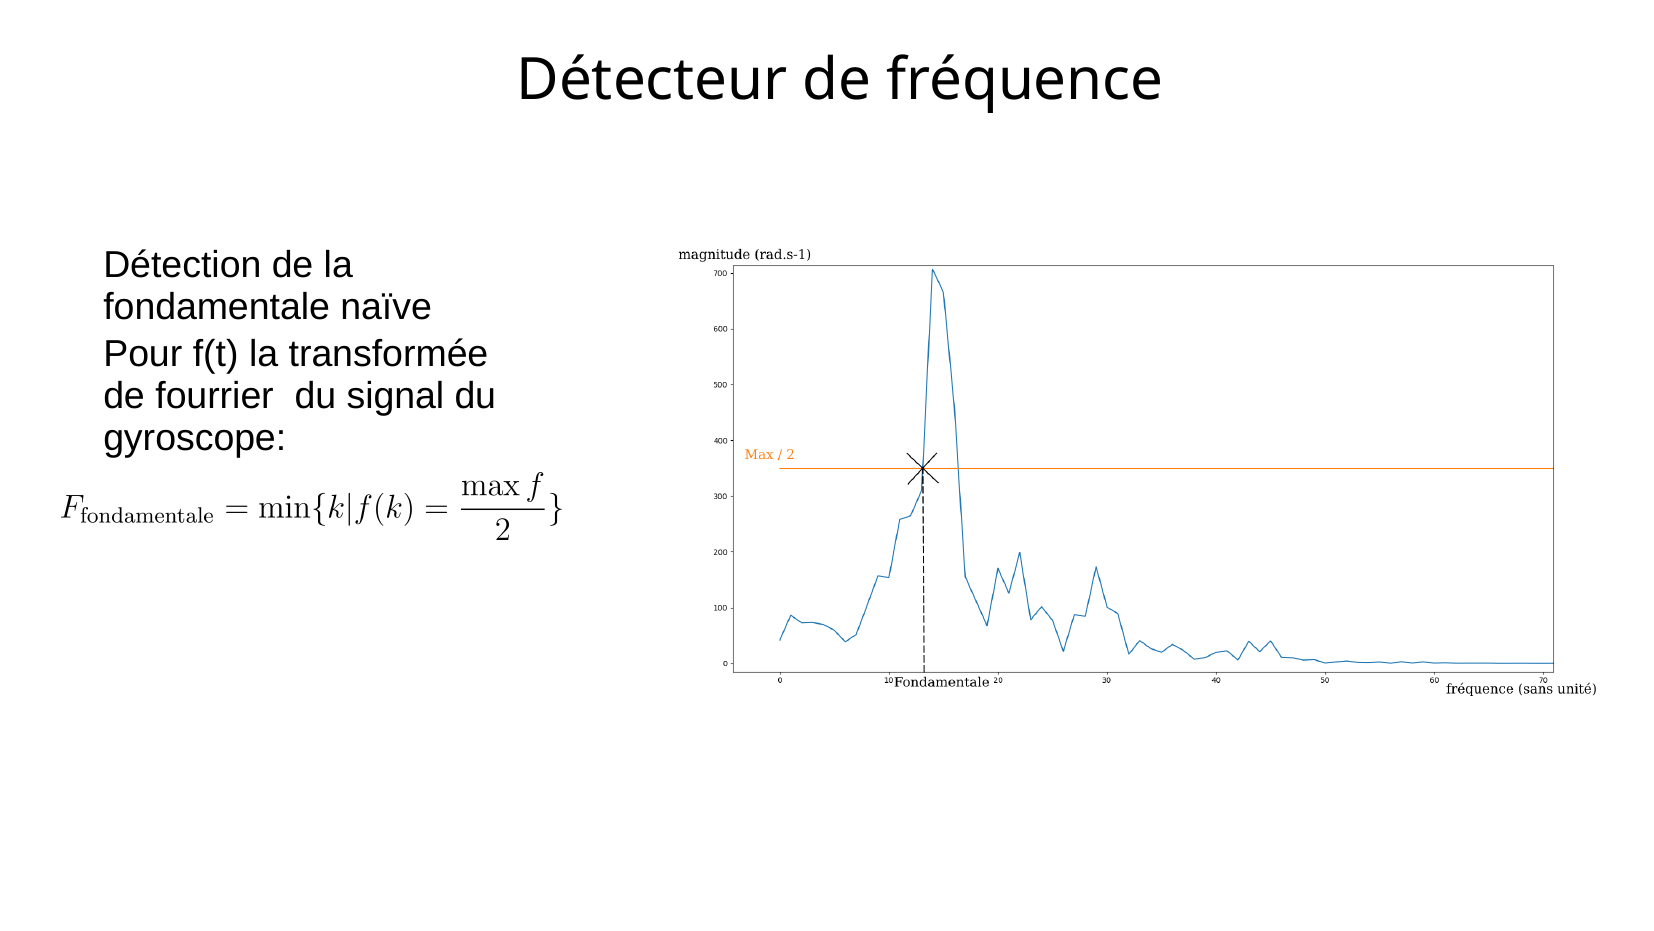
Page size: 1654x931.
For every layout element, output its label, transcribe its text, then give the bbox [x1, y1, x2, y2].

text_box Détecteur de fréquence [501, 29, 1300, 161]
picture [671, 236, 1614, 709]
text_box Pour f(t) la transformée de fourrier du signal du gyroscope: [88, 324, 532, 473]
text_box Détection de la fondamentale naïve [88, 236, 532, 324]
picture [59, 472, 562, 540]
